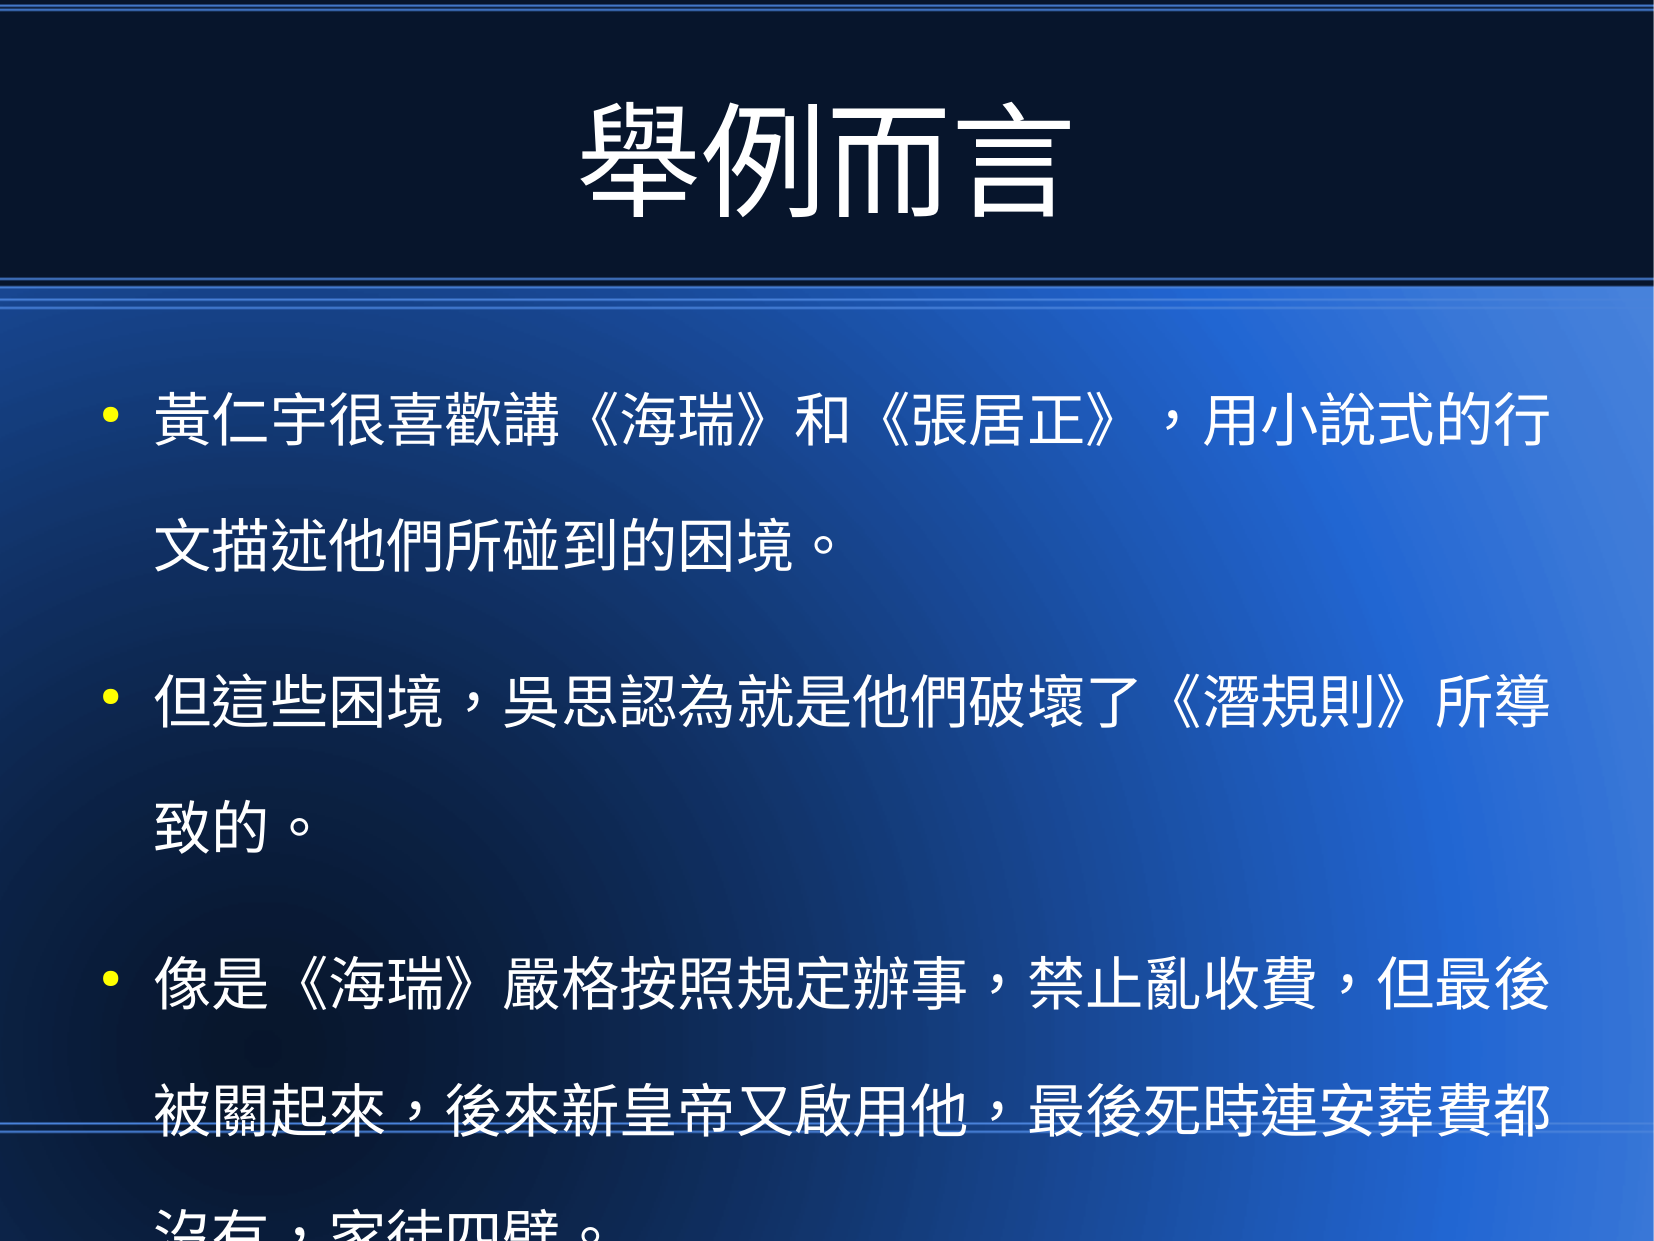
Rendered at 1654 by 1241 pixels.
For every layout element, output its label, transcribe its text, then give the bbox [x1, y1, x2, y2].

title 舉例而言 [82, 49, 1571, 257]
list 黃仁宇很喜歡講《海瑞》和《張居正》，用小說式的行文描述他們所碰到的困境。 但這些困境，吳思認為就是他們破壞了《潛規則》所導致的。 像是《海瑞》嚴格按照規定辦事，禁止亂收費，但最後被關起來，後來新皇帝又啟用他，最後死時連安葬費都沒有，家徒四壁。 [82, 331, 1571, 1241]
picture [0, 0, 1654, 1241]
